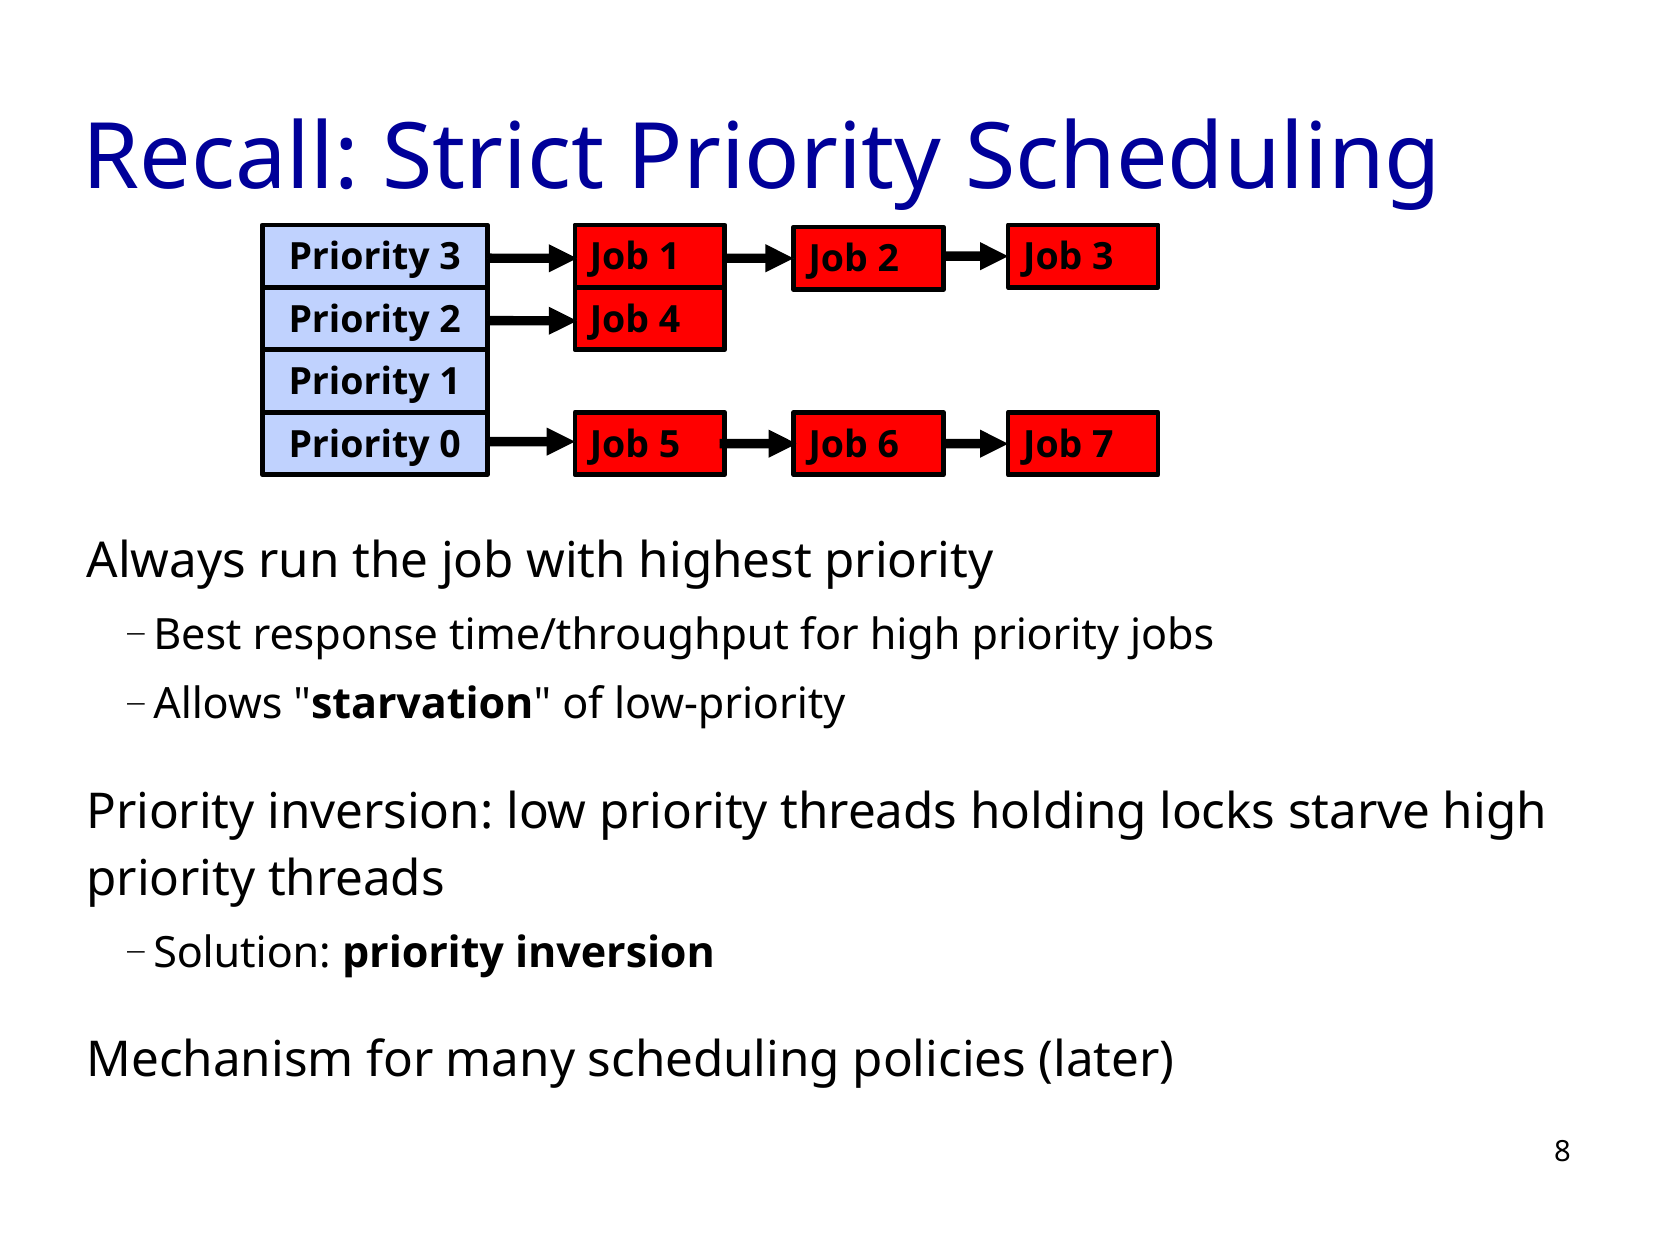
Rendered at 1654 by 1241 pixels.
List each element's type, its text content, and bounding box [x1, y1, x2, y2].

text_box Job 5 [574, 412, 725, 475]
text_box Priority 3 [262, 224, 488, 287]
list Always run the job with highest priority Best response time/throughput for high priority jobs Allows "starvation" of low-priority Priority inversion: low priority threads holding locks starve high priority threads Solution: priority inversion Mechanism for many scheduling policies (later) [60, 525, 1571, 1096]
title Recall: Strict Priority Scheduling [82, 49, 1571, 257]
text_box Job 2 [793, 226, 944, 290]
text_box Job 6 [793, 412, 944, 475]
text_box Priority 0 [262, 412, 488, 475]
text_box Priority 2 [262, 287, 488, 349]
text_box Priority 1 [262, 349, 488, 412]
text_box Job 4 [574, 287, 725, 350]
text_box Job 1 [574, 224, 725, 287]
text_box Job 7 [1008, 412, 1159, 475]
text_box Job 3 [1008, 224, 1159, 288]
